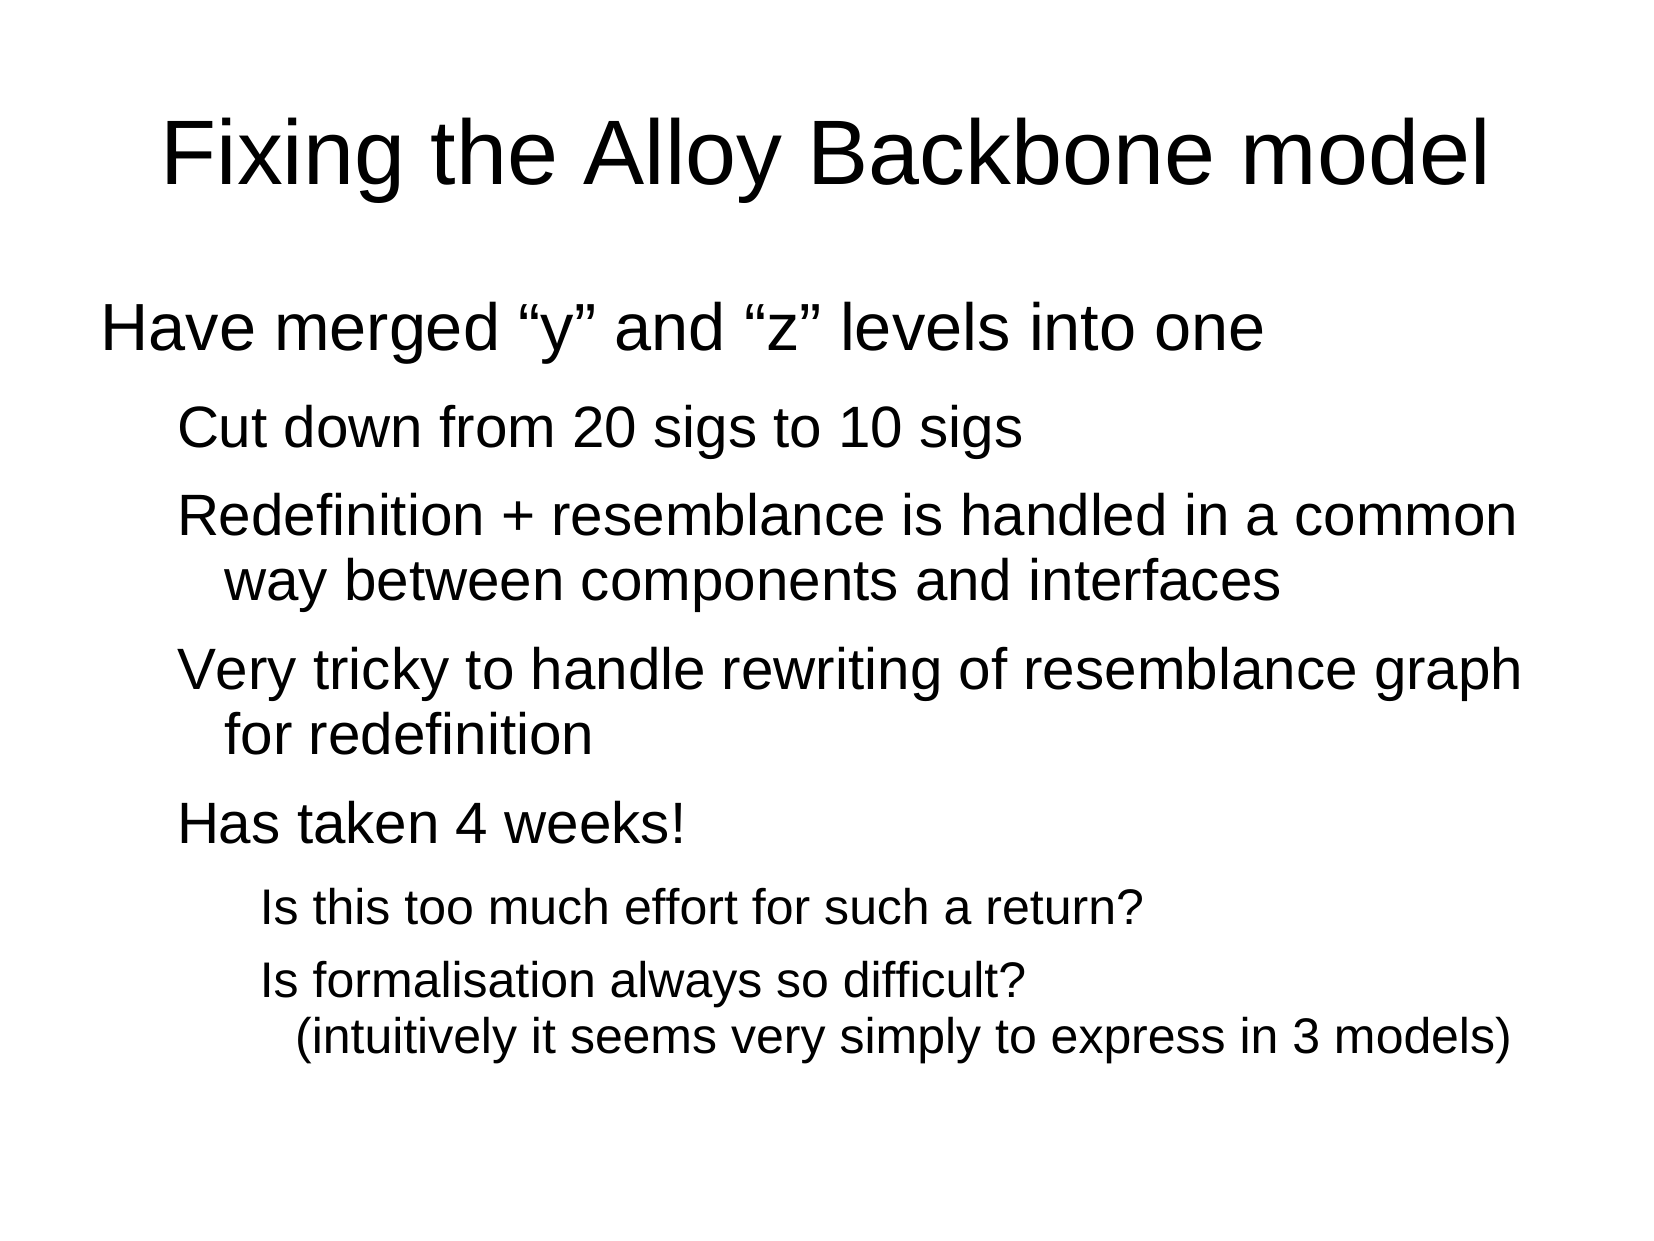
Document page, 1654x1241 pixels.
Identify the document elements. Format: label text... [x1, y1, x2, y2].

title Fixing the Alloy Backbone model [82, 49, 1571, 257]
list Have merged “y” and “z” levels into one Cut down from 20 sigs to 10 sigs Redefinition + resemblance is handled in a common way between components and interfaces Very tricky to handle rewriting of resemblance graph for redefinition Has taken 4 weeks! Is this too much effort for such a return? Is formalisation always so difficult? (intuitively it seems very simply to express in 3 models) [82, 290, 1571, 1120]
